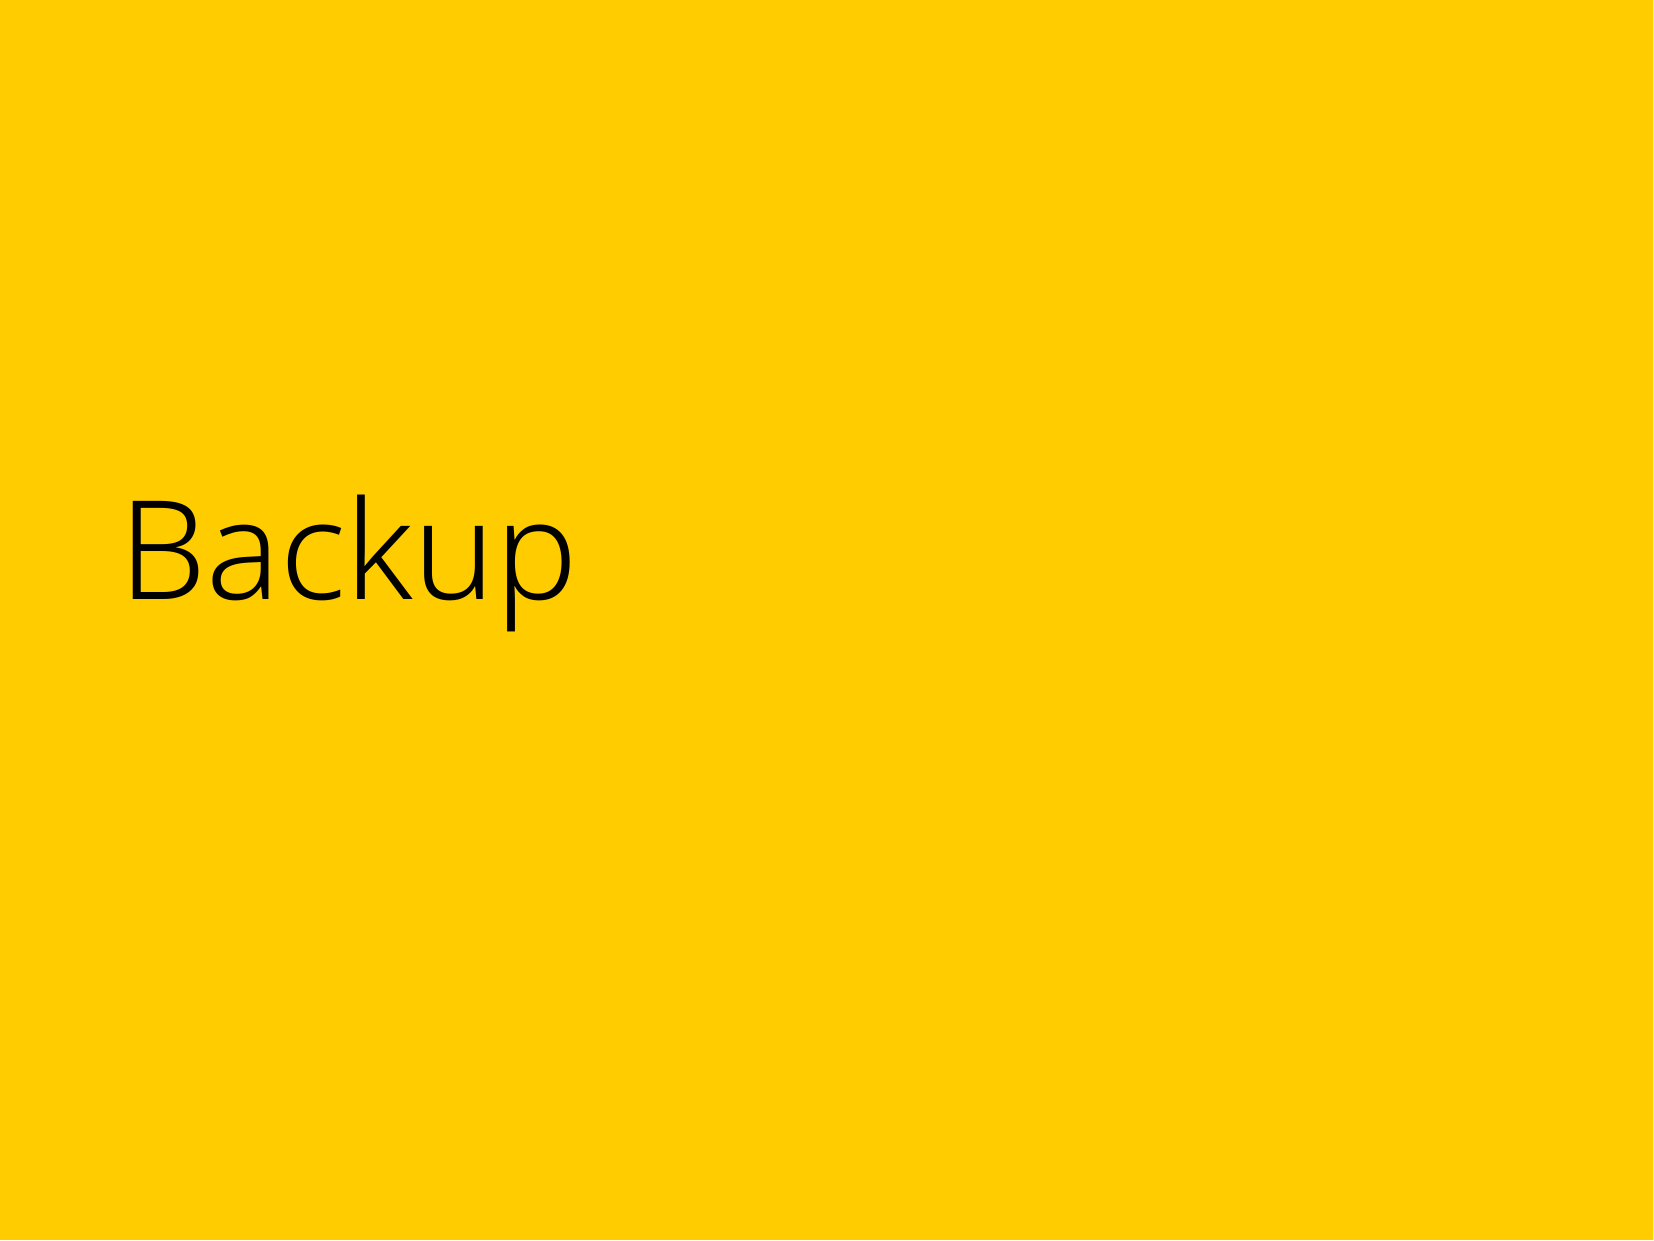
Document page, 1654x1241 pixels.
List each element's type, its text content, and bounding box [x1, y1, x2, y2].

text_box Backup [105, 444, 1216, 631]
